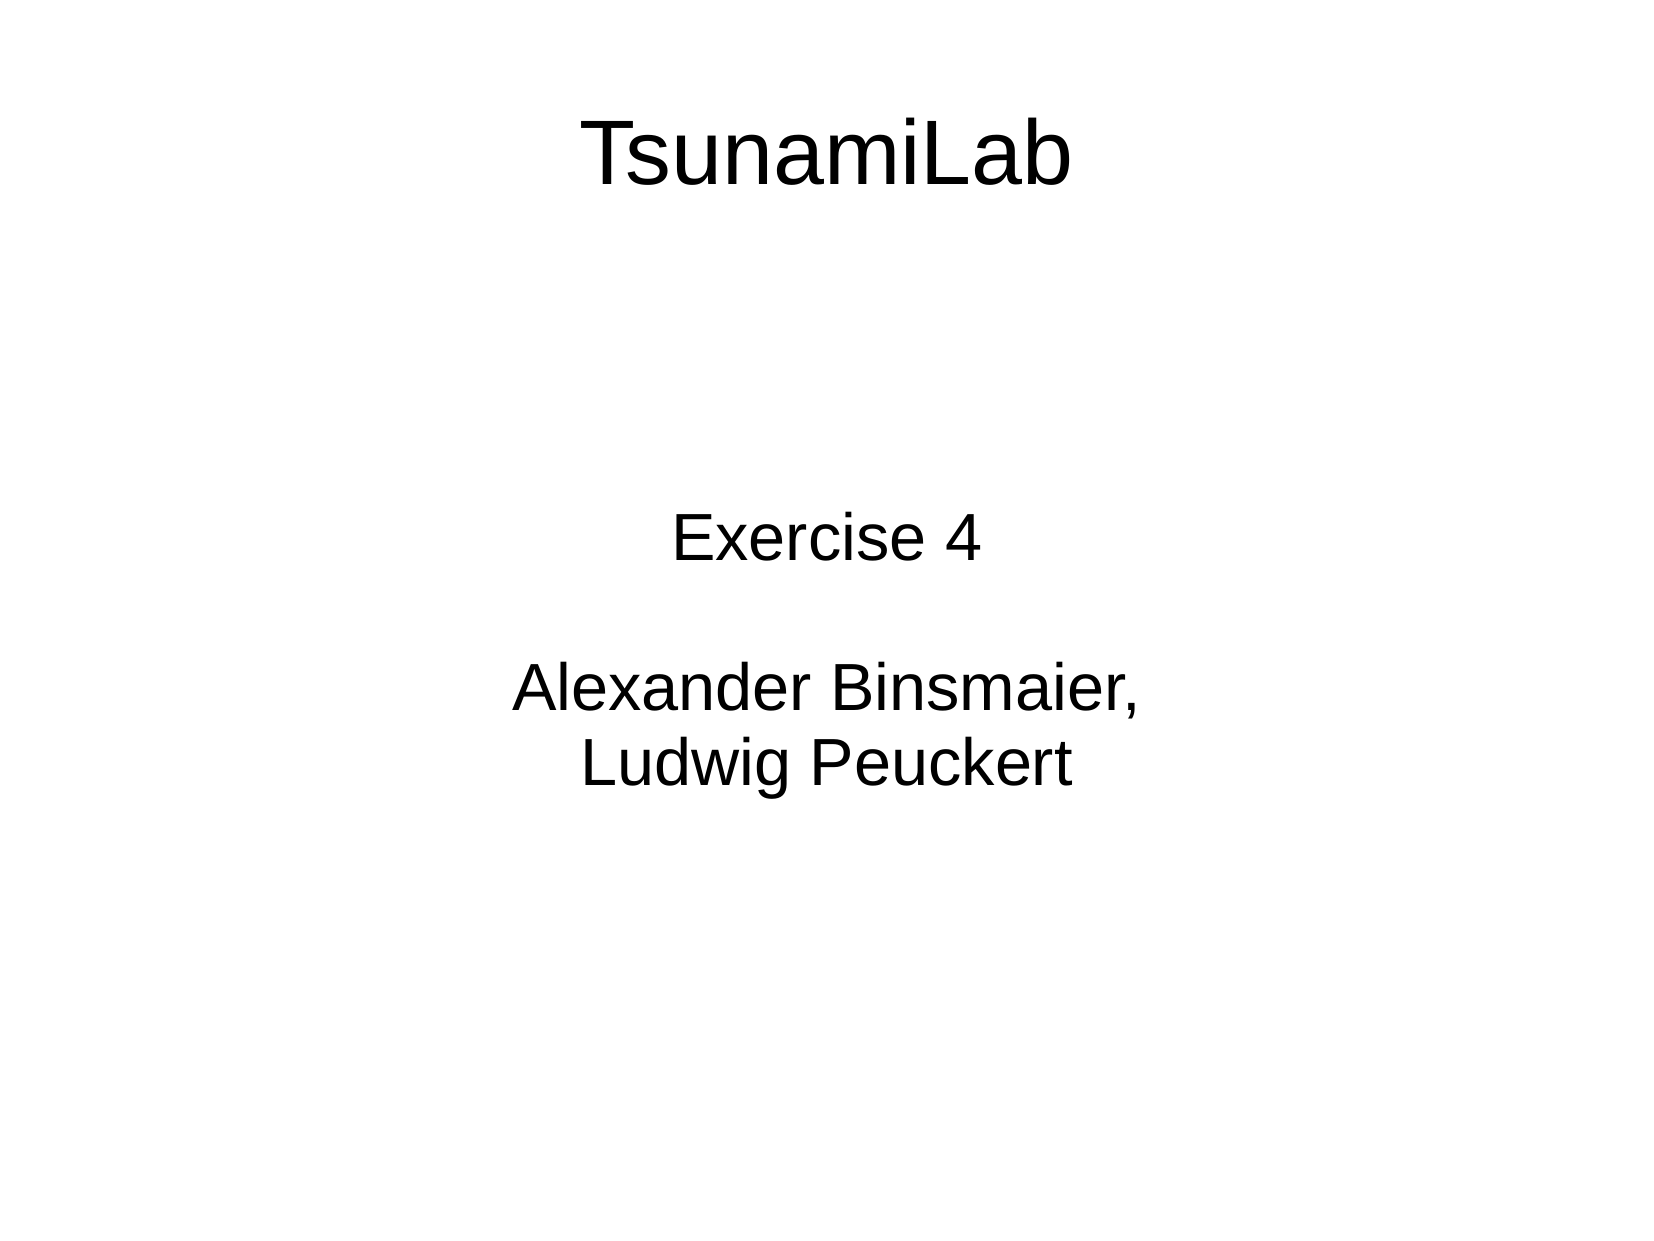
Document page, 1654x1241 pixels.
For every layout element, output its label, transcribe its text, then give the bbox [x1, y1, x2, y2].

title TsunamiLab [82, 49, 1571, 257]
subtitle Exercise 4 Alexander Binsmaier, Ludwig Peuckert [82, 290, 1571, 1010]
